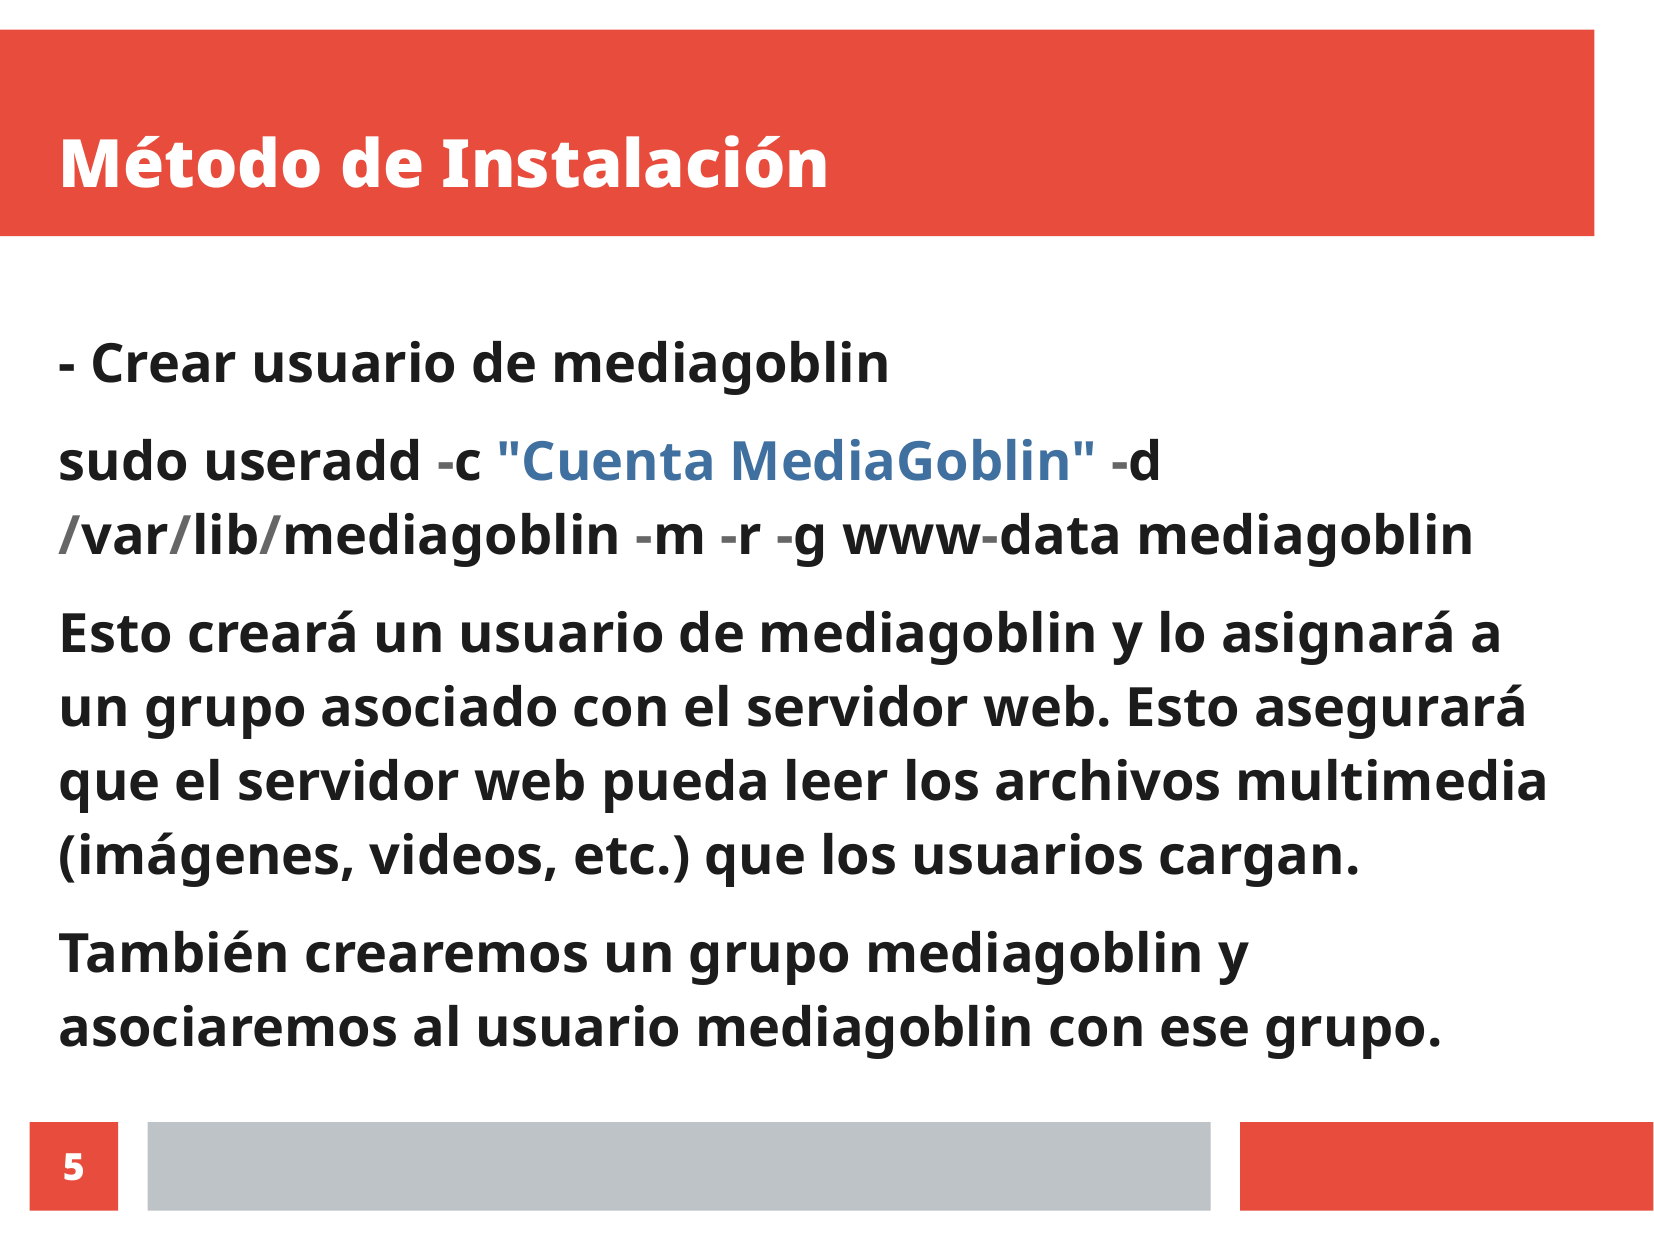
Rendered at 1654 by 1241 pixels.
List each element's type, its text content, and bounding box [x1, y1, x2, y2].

title Método de Instalación [59, 59, 1595, 207]
list - Crear usuario de mediagoblin sudo useradd -c "Cuenta MediaGoblin" -d /var/lib/mediagoblin -m -r -g www-data mediagoblin Esto creará un usuario de mediagoblin y lo asignará a un grupo asociado con el servidor web. Esto asegurará que el servidor web pueda leer los archivos multimedia (imágenes, videos, etc.) que los usuarios cargan. También crearemos un grupo mediagoblin y asociaremos al usuario mediagoblin con ese grupo. [59, 324, 1565, 1093]
